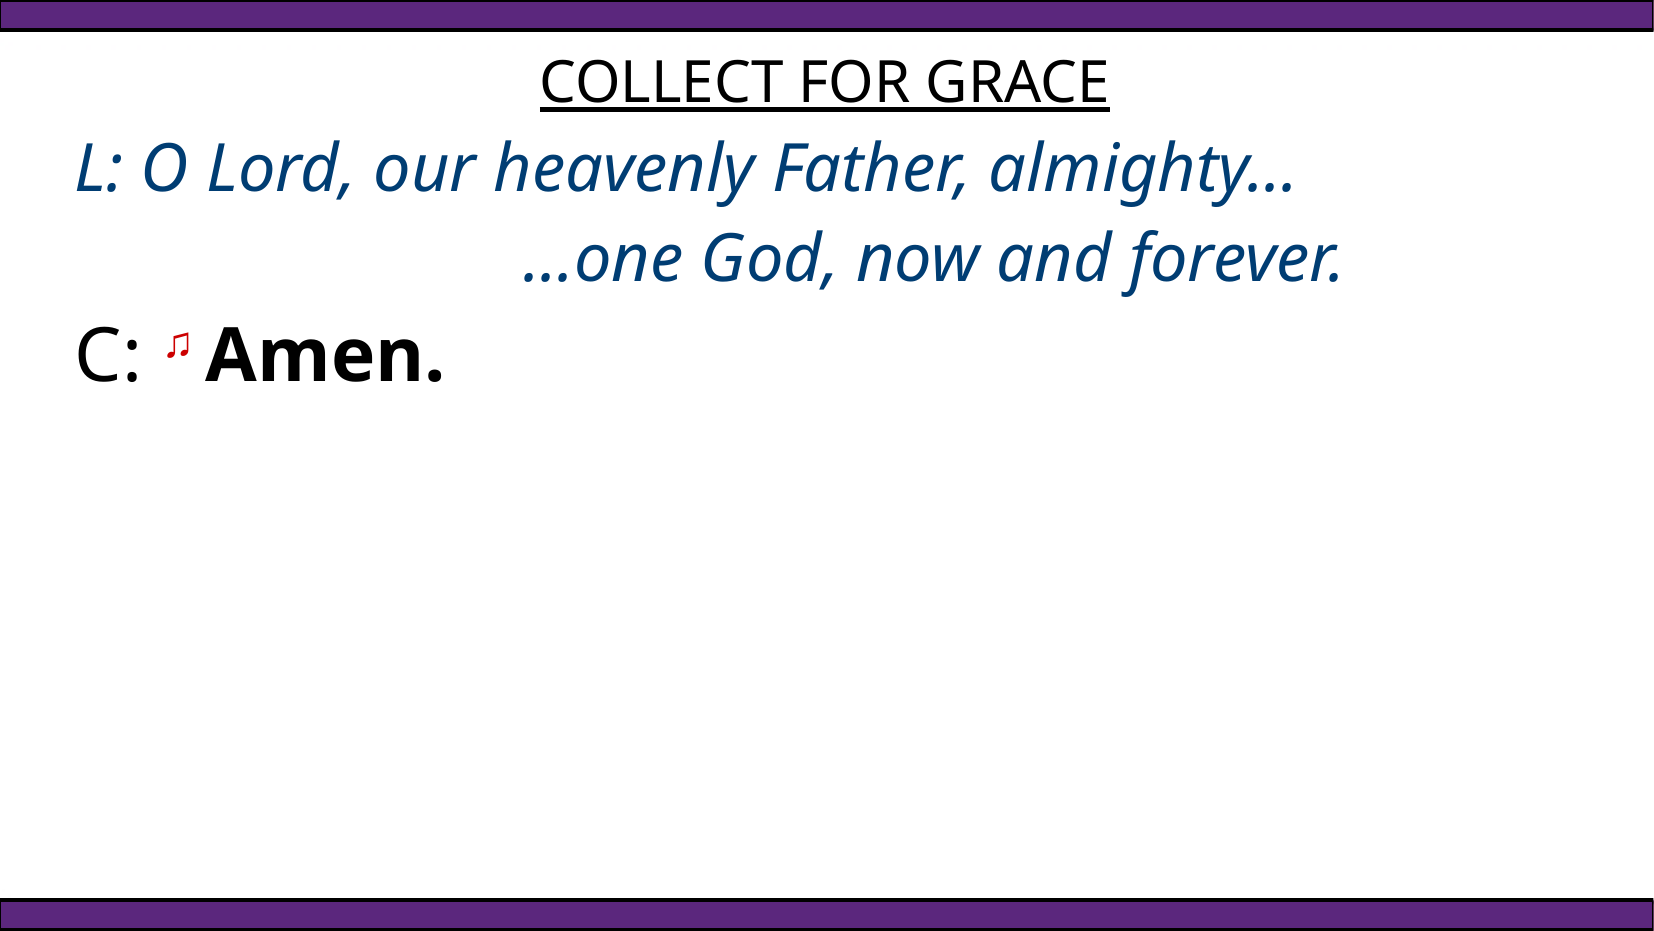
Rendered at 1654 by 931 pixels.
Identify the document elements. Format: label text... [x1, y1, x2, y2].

text_box [0, 0, 1654, 31]
text_box [0, 900, 1654, 931]
picture [0, 31, 1654, 900]
text_box COLLECT FOR GRACE L: O Lord, our heavenly Father, almighty... ...one God, now and forever. C: ♫ Amen. [60, 33, 1591, 403]
